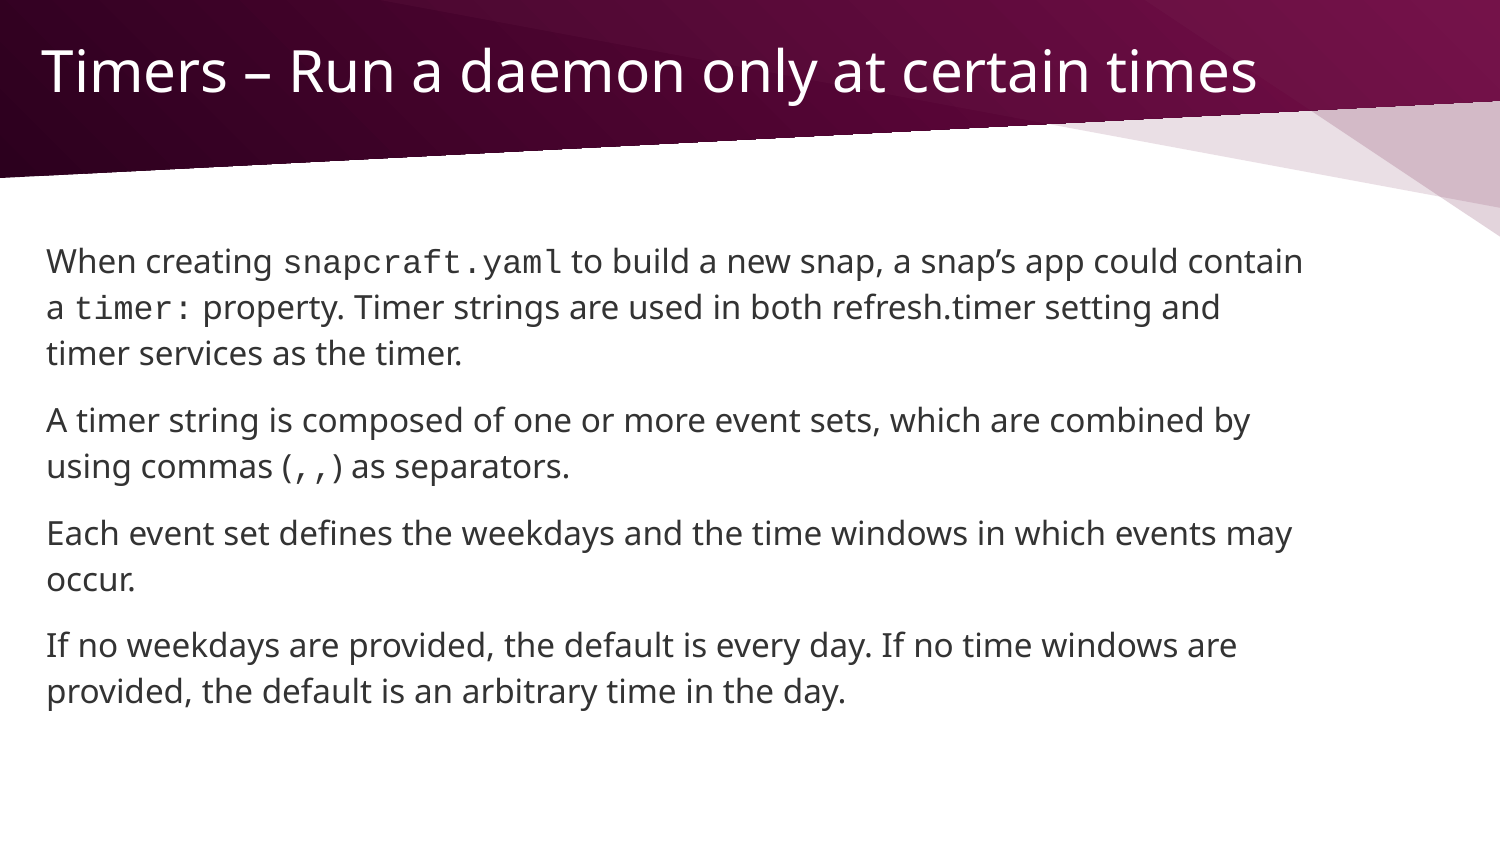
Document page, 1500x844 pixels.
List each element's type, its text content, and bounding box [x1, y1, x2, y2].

list When creating snapcraft.yaml to build a new snap, a snap’s app could contain a timer: property. Timer strings are used in both refresh.timer setting and timer services as the timer. A timer string is composed of one or more event sets, which are combined by using commas (,,) as separators. Each event set defines the weekdays and the time windows in which events may occur. If no weekdays are provided, the default is every day. If no time windows are provided, the default is an arbitrary time in the day. [35, 229, 1324, 789]
title Timers – Run a daemon only at certain times [41, 5, 1336, 134]
